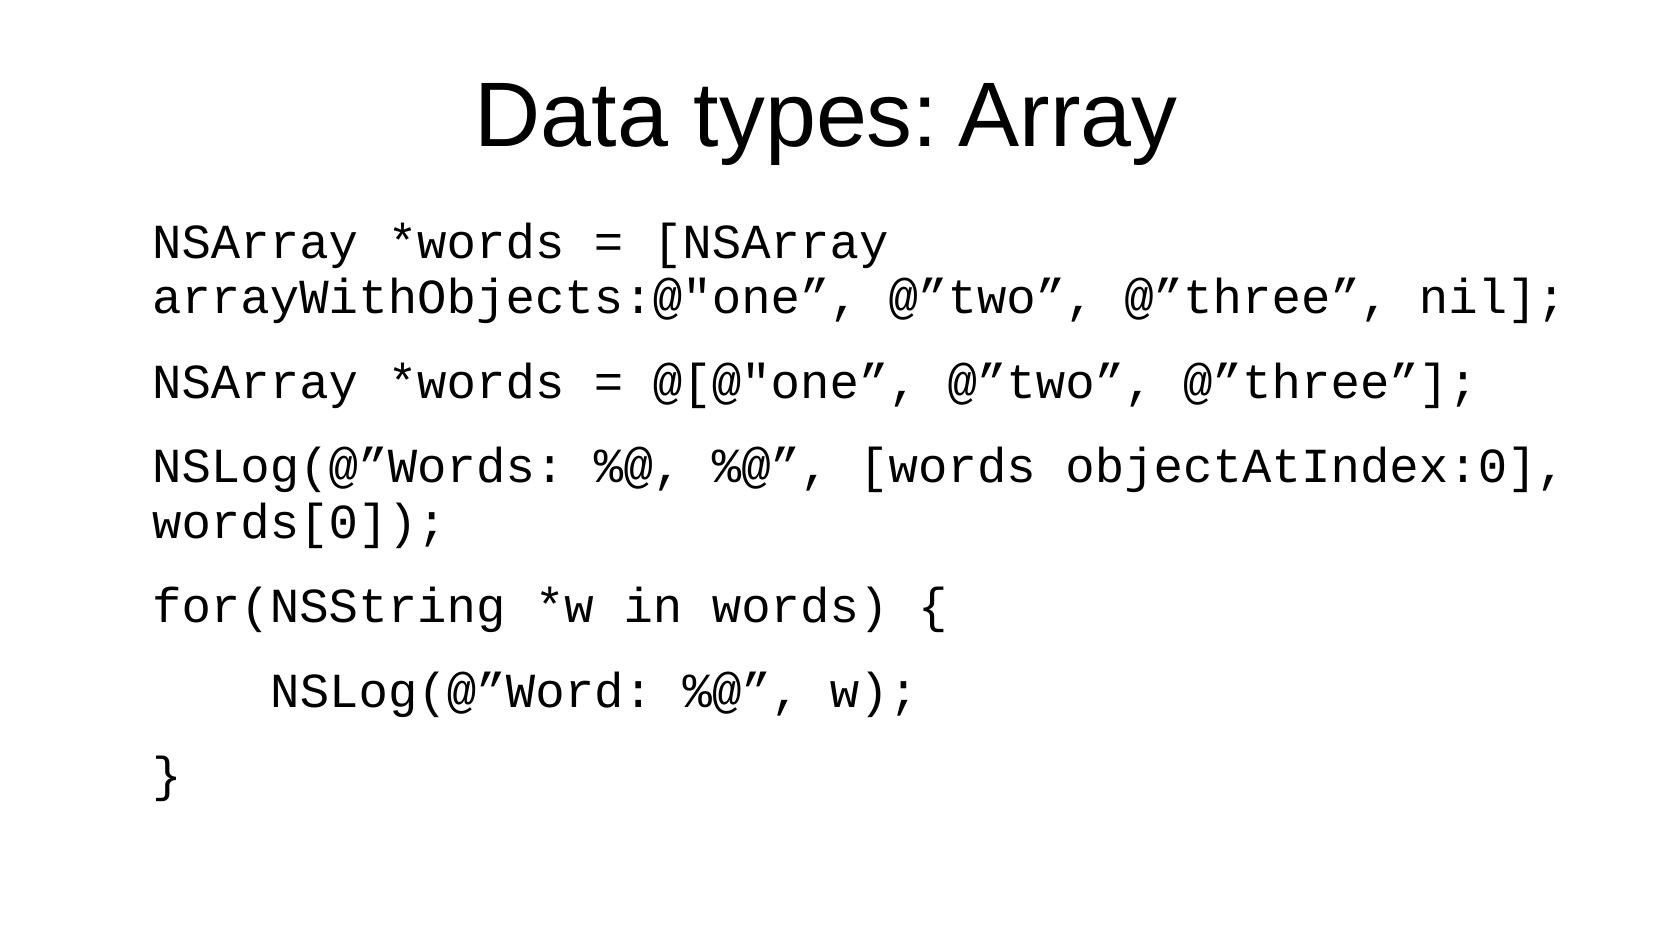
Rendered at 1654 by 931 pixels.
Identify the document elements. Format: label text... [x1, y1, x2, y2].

title Data types: Array [82, 37, 1571, 193]
list NSArray *words = [NSArray arrayWithObjects:@"one”, @”two”, @”three”, nil]; NSArray *words = @[@"one”, @”two”, @”three”]; NSLog(@”Words: %@, %@”, [words objectAtIndex:0], words[0]); for(NSString *w in words) { NSLog(@”Word: %@”, w); } [82, 217, 1571, 863]
